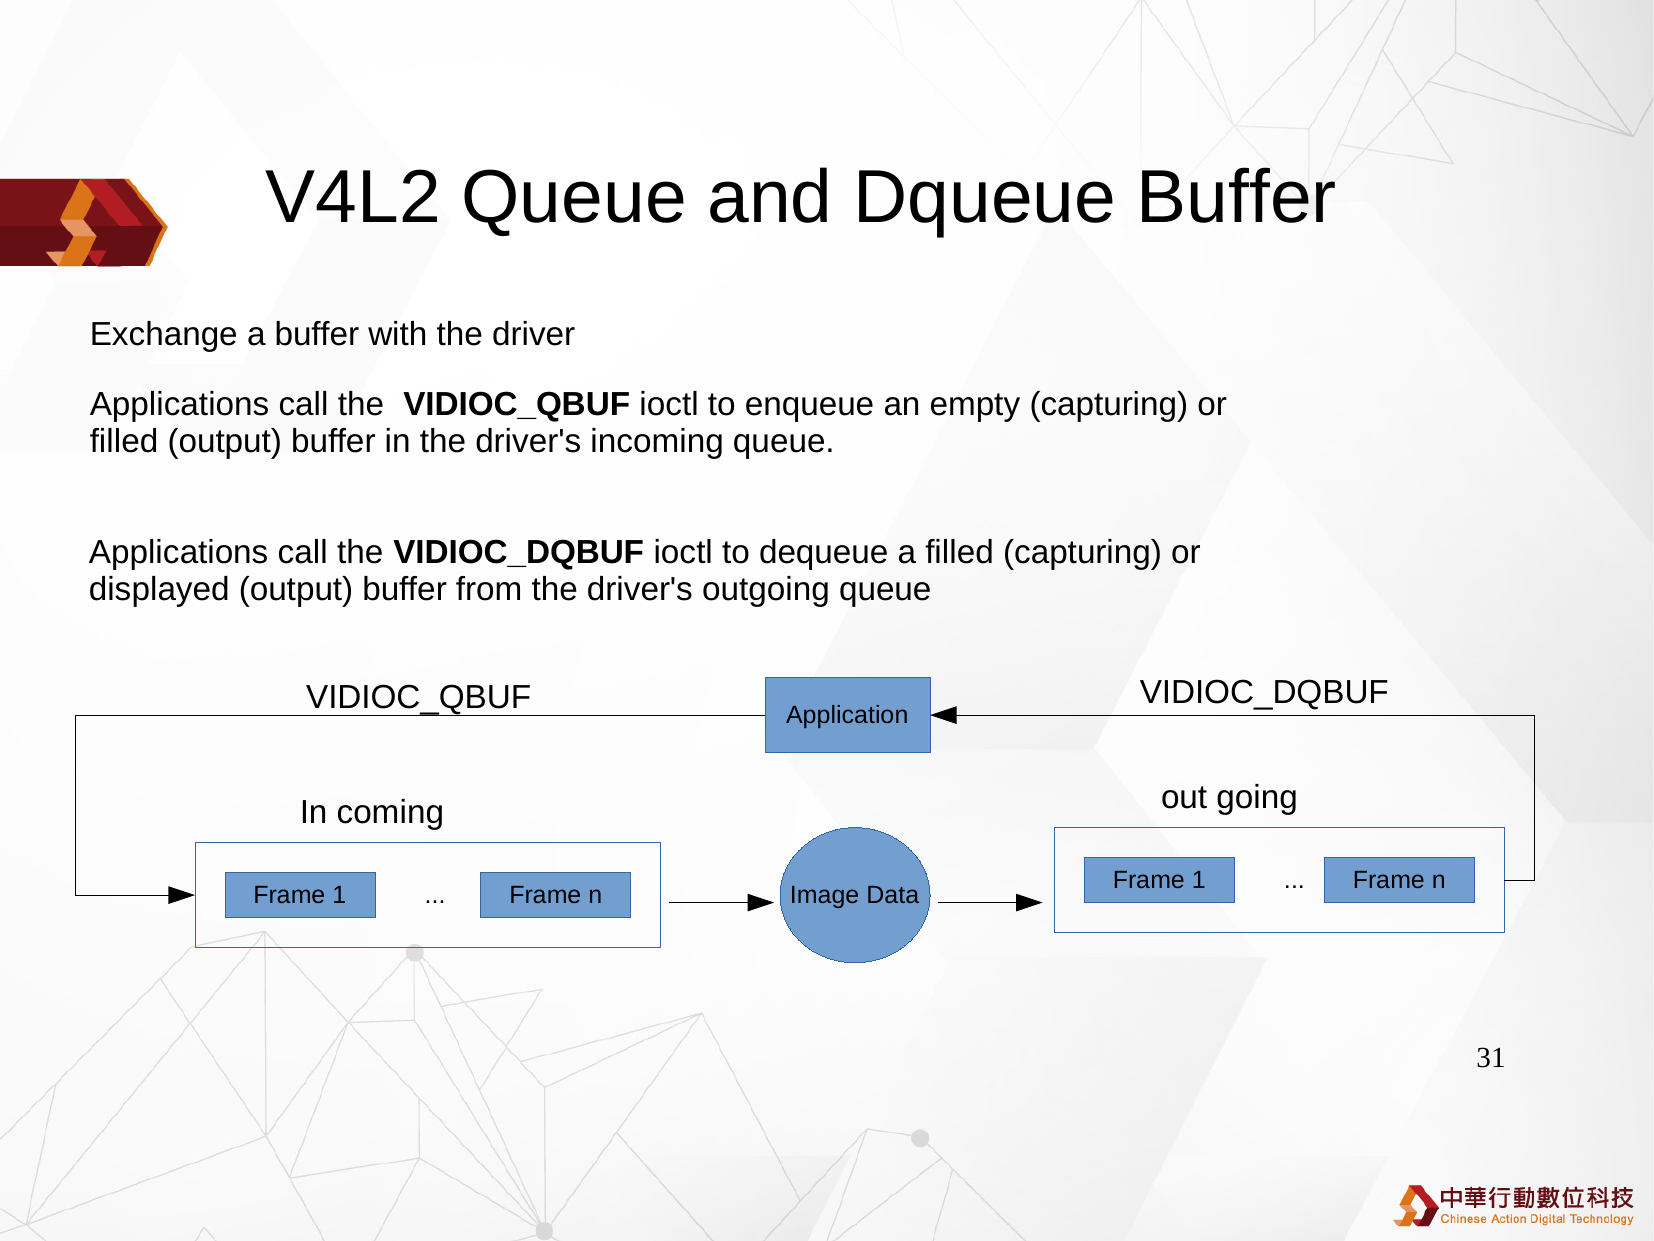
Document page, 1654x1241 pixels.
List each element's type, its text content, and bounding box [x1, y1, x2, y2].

text_box VIDIOC_DQBUF [1125, 666, 1486, 727]
text_box out going [1146, 771, 1441, 824]
picture [0, 0, 1654, 1241]
text_box VIDIOC_QBUF [291, 671, 586, 723]
text_box Applications call the VIDIOC_QBUF ioctl to enqueue an empty (capturing) or filled (output) buffer in the driver's incoming queue. [75, 378, 1304, 468]
text_box In coming [285, 786, 579, 839]
text_box Frame 1 [1084, 857, 1235, 903]
text_box Application [765, 677, 931, 753]
text_box Frame 1 [225, 872, 376, 918]
title V4L2 Queue and Dqueue Buffer [118, 112, 1506, 281]
text_box Frame n [480, 872, 631, 918]
text_box Applications call the VIDIOC_DQBUF ioctl to dequeue a filled (capturing) or displayed (output) buffer from the driver's outgoing queue [74, 525, 1354, 615]
text_box ... [1264, 857, 1324, 903]
text_box ... [405, 872, 466, 918]
text_box Frame n [1324, 857, 1475, 903]
text_box Exchange a buffer with the driver [75, 308, 661, 361]
text_box Image Data [780, 827, 931, 963]
